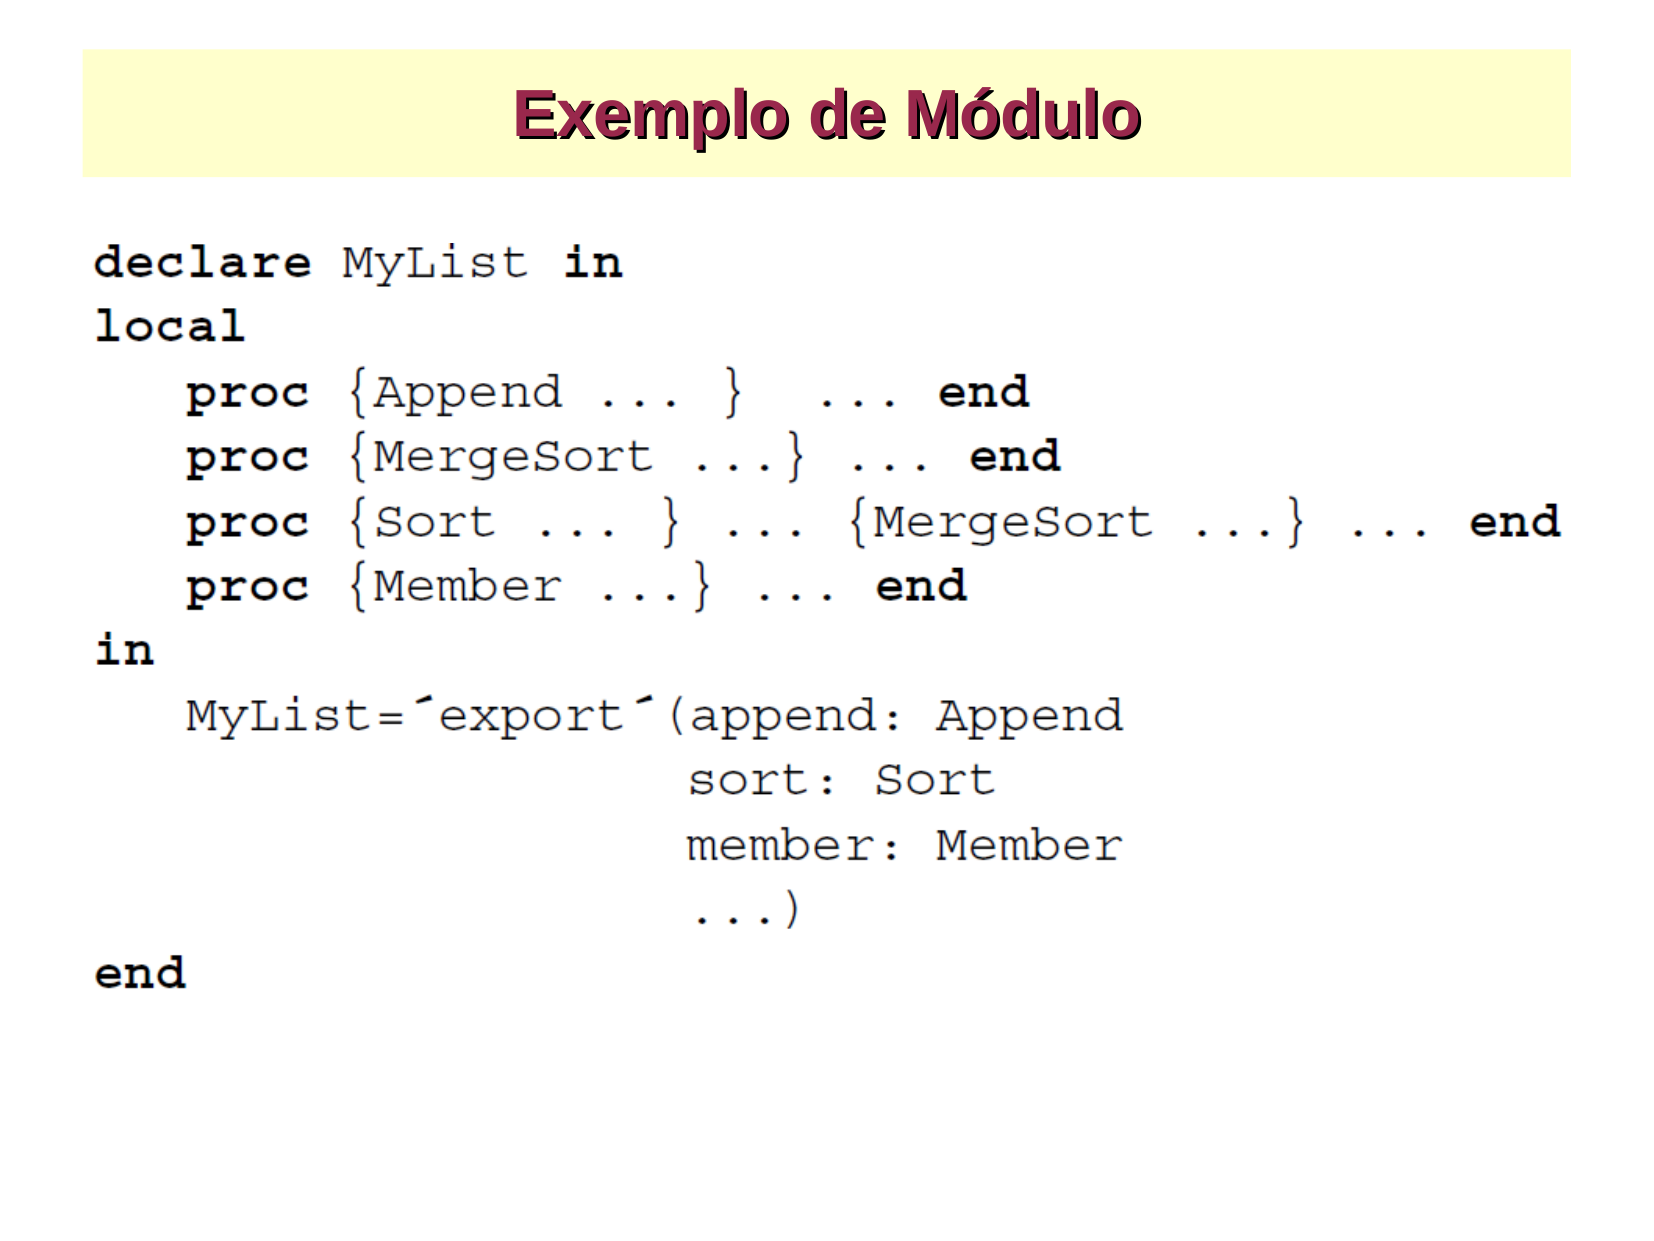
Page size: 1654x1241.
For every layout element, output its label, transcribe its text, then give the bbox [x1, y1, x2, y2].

picture [88, 243, 1563, 993]
title Exemplo de Módulo [82, 49, 1571, 178]
